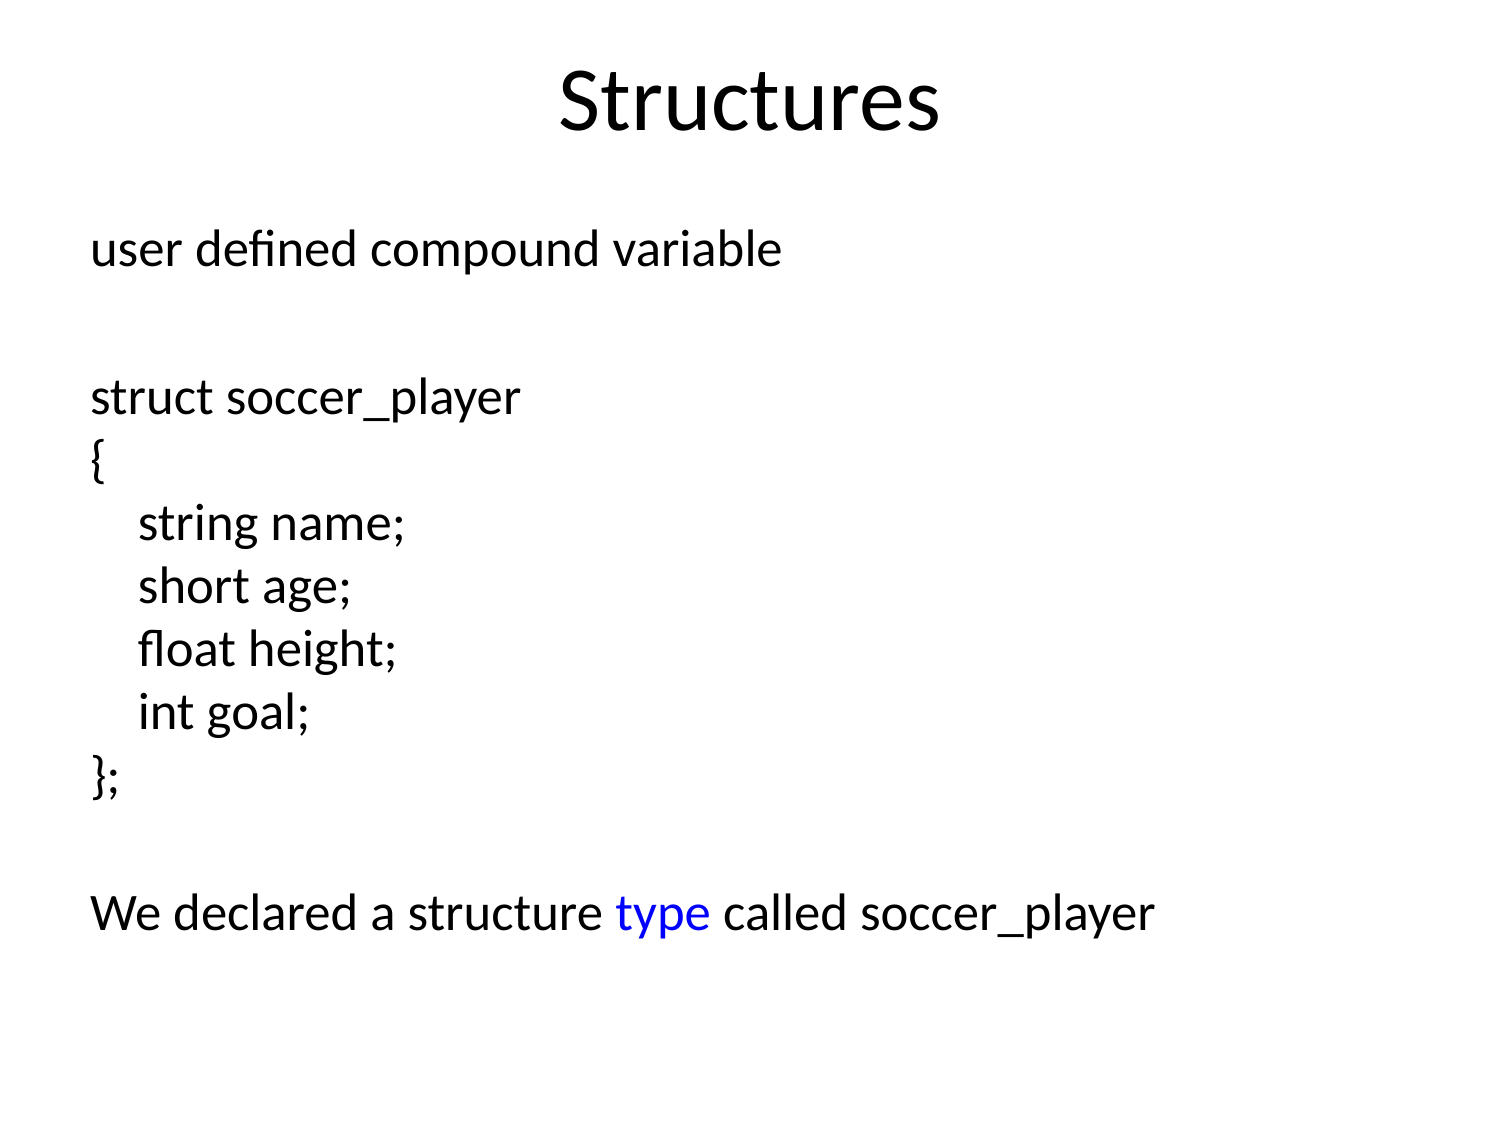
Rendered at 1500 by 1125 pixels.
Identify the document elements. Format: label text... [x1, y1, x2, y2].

list user defined compound variable struct soccer_player { string name; short age; float height; int goal; }; We declared a structure type called soccer_player [75, 206, 1425, 949]
title Structures [75, 0, 1425, 188]
